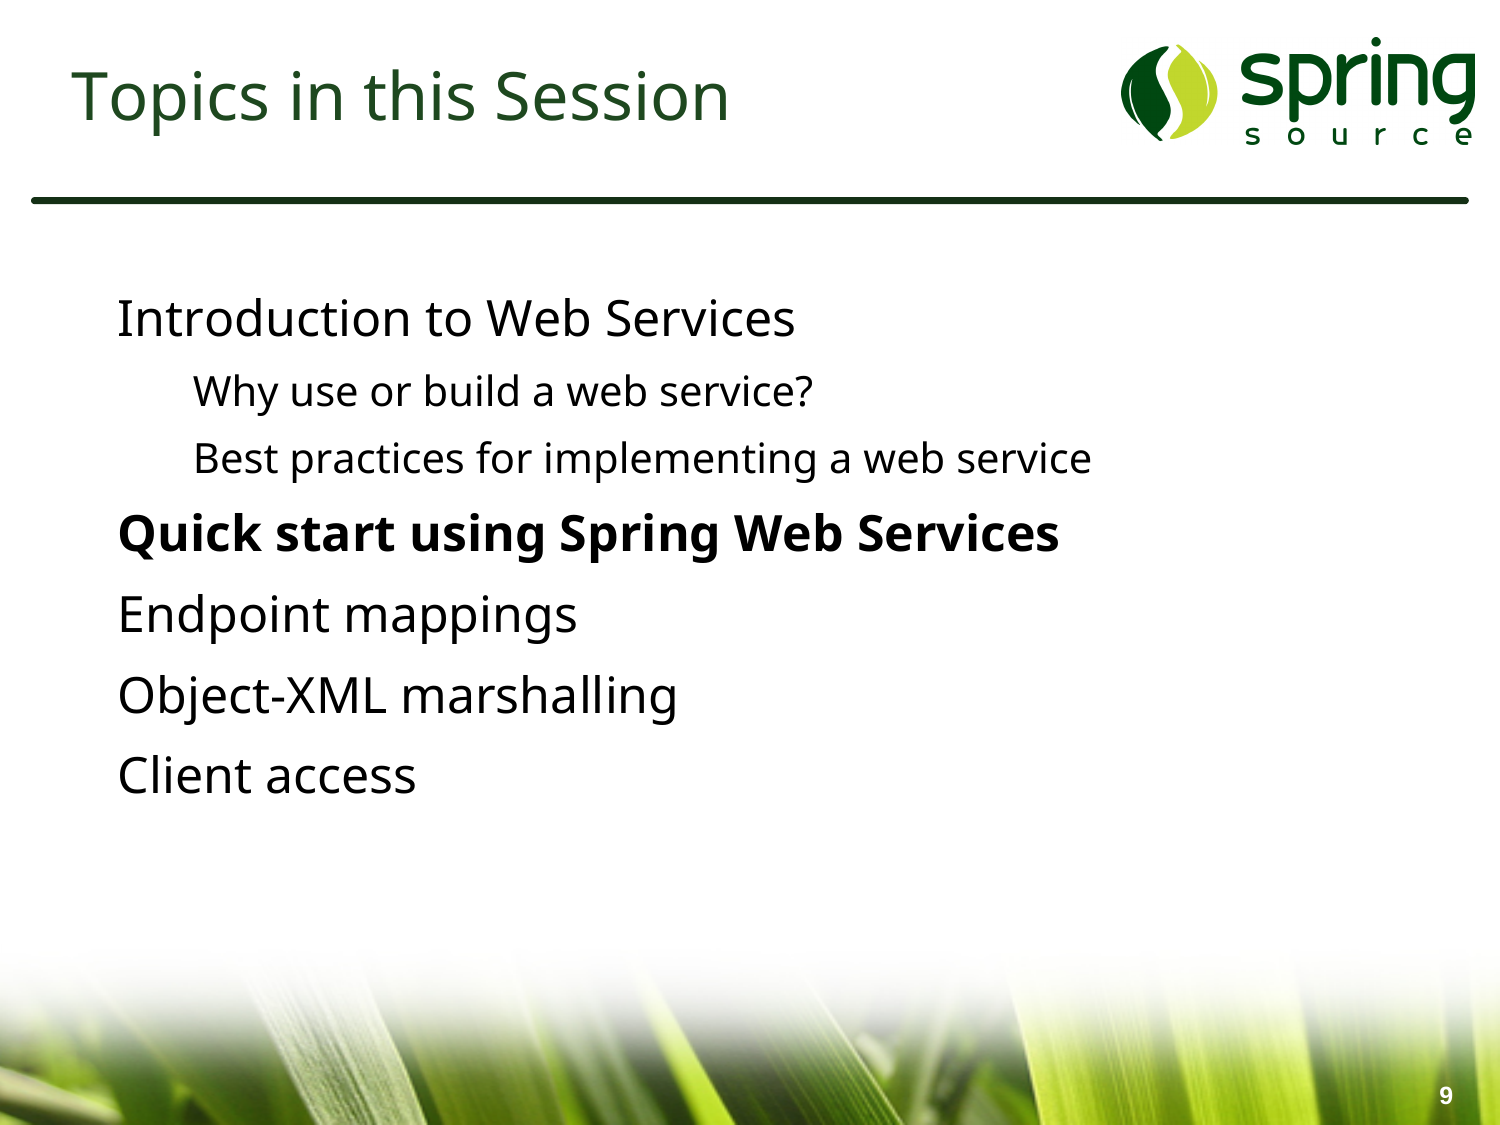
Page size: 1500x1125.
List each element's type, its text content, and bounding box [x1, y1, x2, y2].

picture [0, 944, 1500, 1125]
picture [1121, 37, 1475, 145]
title Topics in this Session [56, 13, 1089, 176]
list Introduction to Web Services Why use or build a web service? Best practices for implementing a web service Quick start using Spring Web Services Endpoint mappings Object-XML marshalling Client access [103, 275, 1394, 938]
